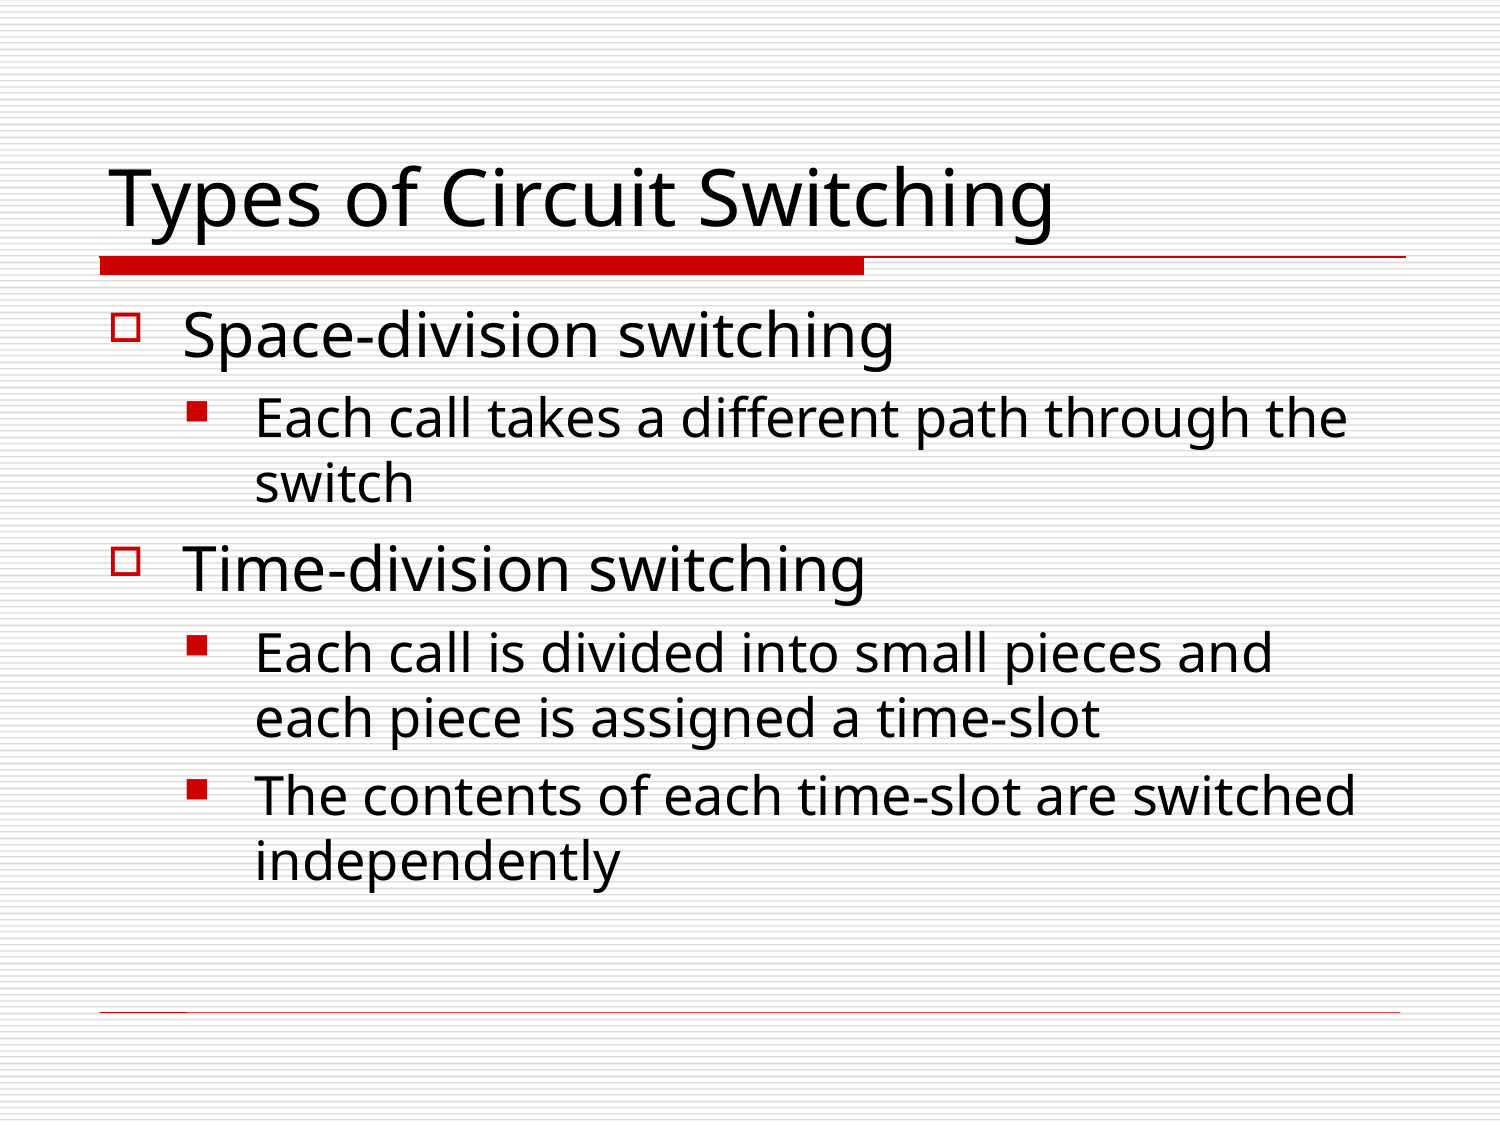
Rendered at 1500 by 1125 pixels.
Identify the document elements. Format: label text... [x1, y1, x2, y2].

title Types of Circuit Switching [94, 50, 1407, 250]
picture [0, 0, 1500, 1125]
list Space-division switching Each call takes a different path through the switch Time-division switching Each call is divided into small pieces and each piece is assigned a time-slot The contents of each time-slot are switched independently [92, 287, 1406, 988]
